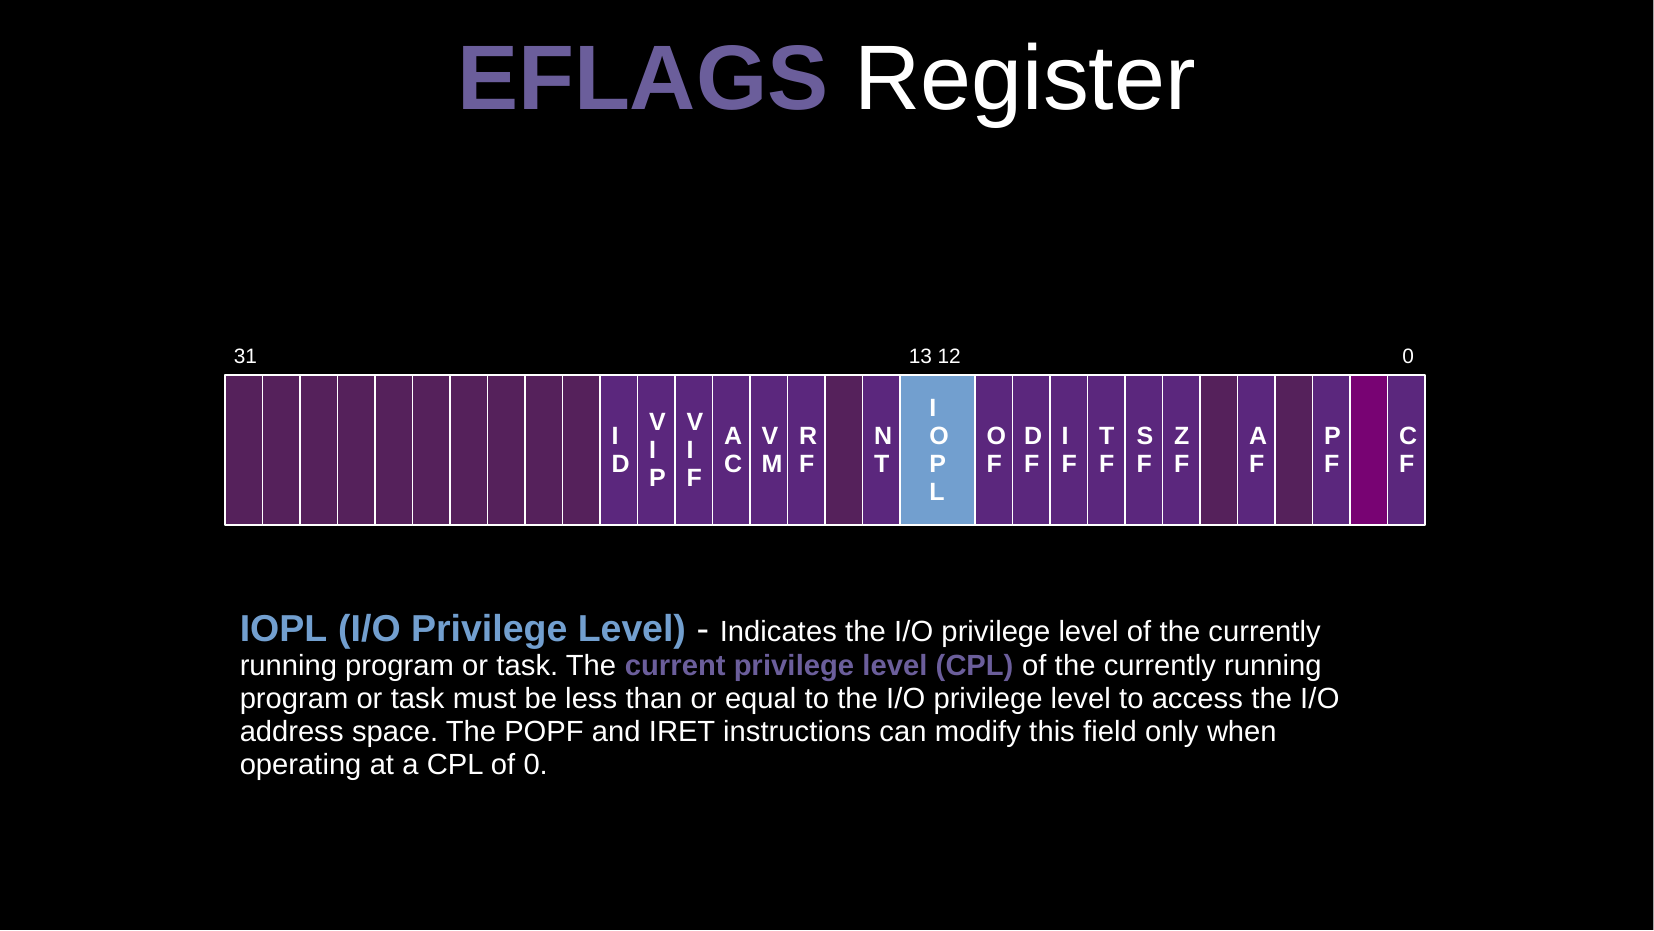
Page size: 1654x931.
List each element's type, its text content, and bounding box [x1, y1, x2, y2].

text_box PF [1313, 386, 1347, 514]
text_box DF [1009, 386, 1046, 514]
text_box RF [784, 386, 822, 514]
text_box AF [1238, 386, 1272, 514]
text_box 0 [1387, 337, 1463, 376]
text_box 31 [219, 337, 295, 376]
text_box [224, 375, 1425, 526]
text_box SF [1121, 386, 1159, 514]
text_box VIP [634, 386, 671, 514]
text_box IF [1046, 386, 1084, 514]
text_box IOPL [914, 399, 953, 514]
text_box NT [859, 386, 897, 514]
text_box TF [1084, 386, 1121, 514]
text_box ZF [1159, 386, 1197, 514]
text_box CF [1388, 386, 1422, 514]
text_box 13 12 [894, 337, 1007, 399]
text_box VM [746, 386, 784, 514]
text_box VIF [671, 386, 709, 514]
text_box ID [596, 386, 634, 514]
text_box IOPL (I/O Privilege Level) - Indicates the I/O privilege level of the currently running program or task. The current privilege level (CPL) of the currently running program or task must be less than or equal to the I/O privilege level to access the I/O address space. The POPF and IRET instructions can modify this field only when operating at a CPL of 0. [225, 600, 1388, 901]
text_box AC [709, 386, 746, 514]
title EFLAGS Register [82, 0, 1571, 156]
text_box OF [971, 386, 1009, 514]
